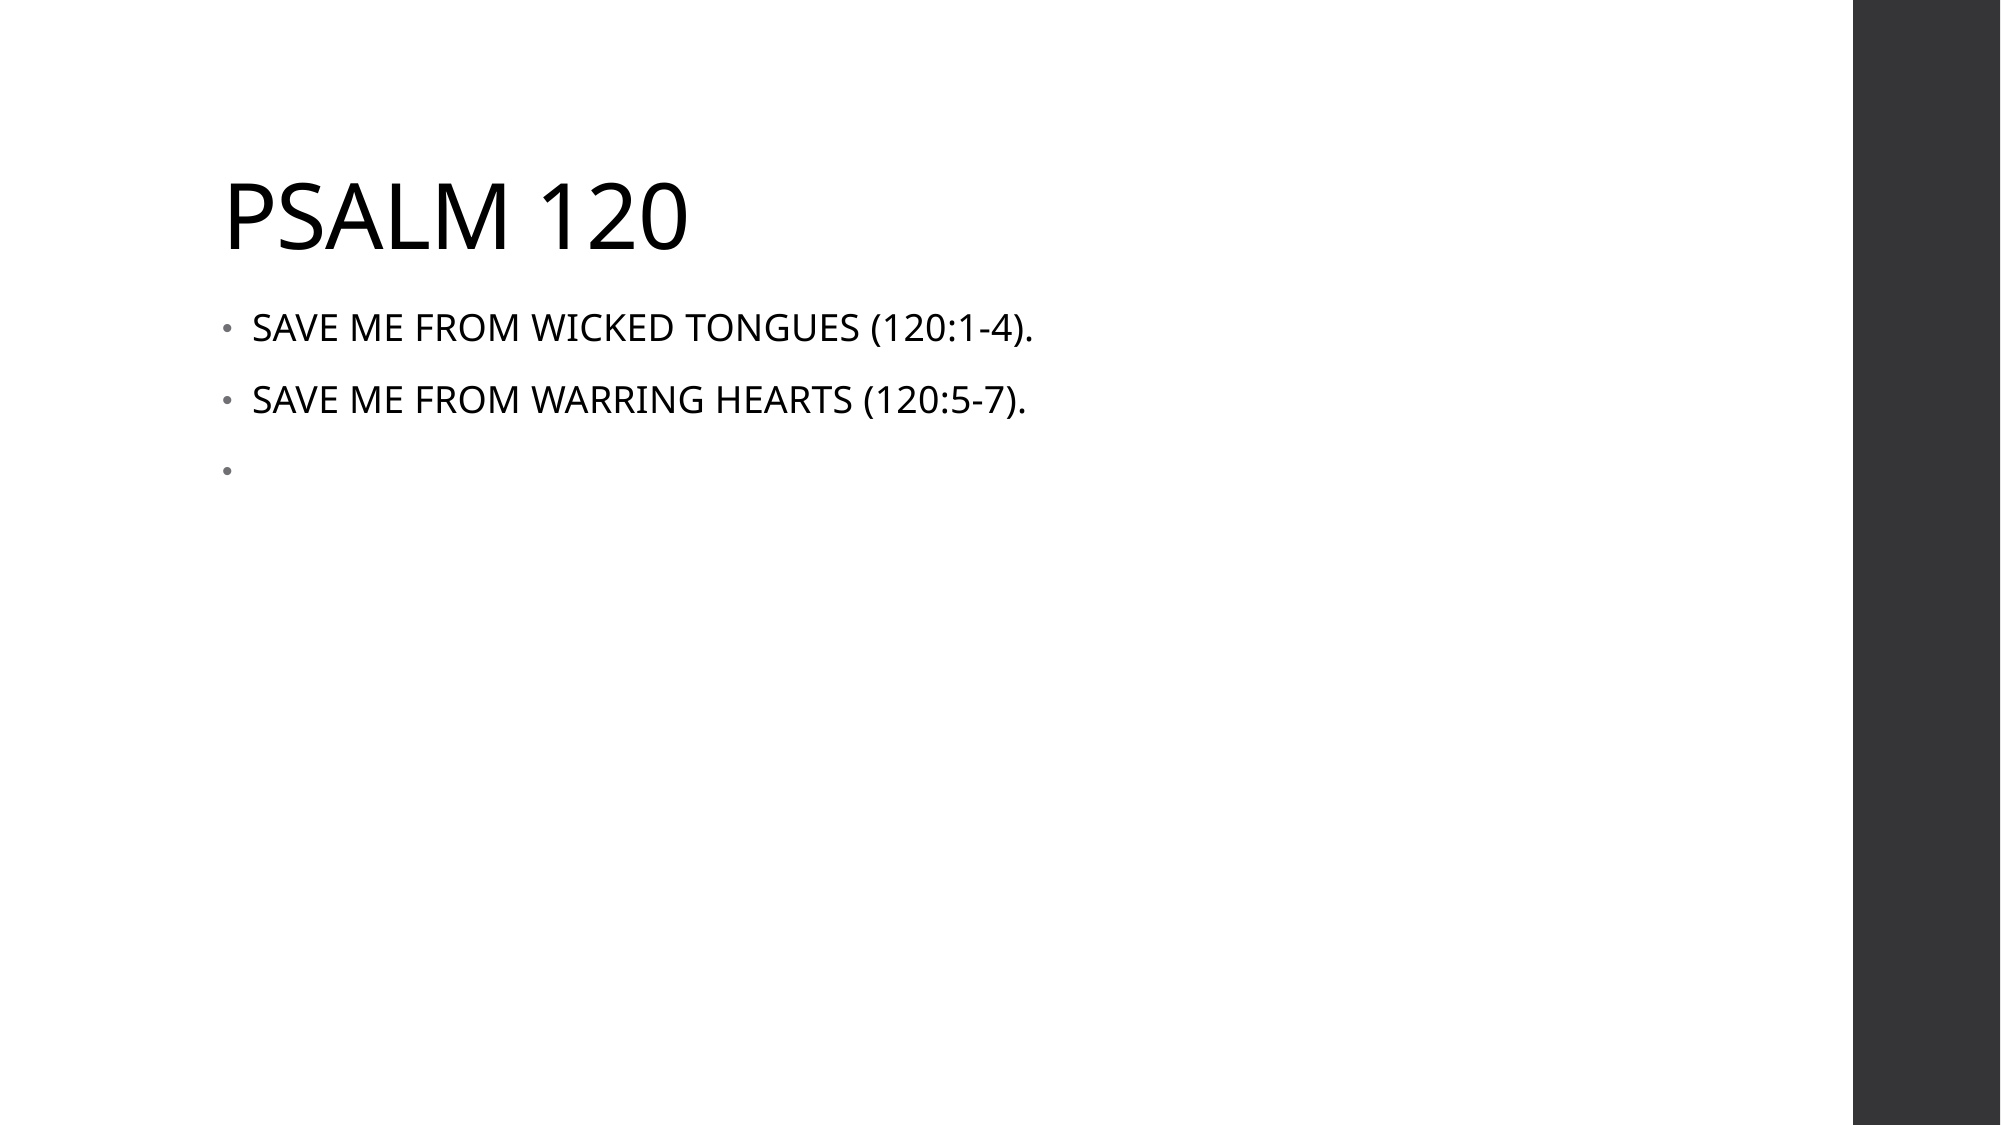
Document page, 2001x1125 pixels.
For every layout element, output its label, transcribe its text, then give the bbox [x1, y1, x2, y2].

list SAVE ME FROM WICKED TONGUES (120:1-4). SAVE ME FROM WARRING HEARTS (120:5-7). [206, 299, 1617, 1014]
title PSALM 120 [206, 60, 1797, 278]
